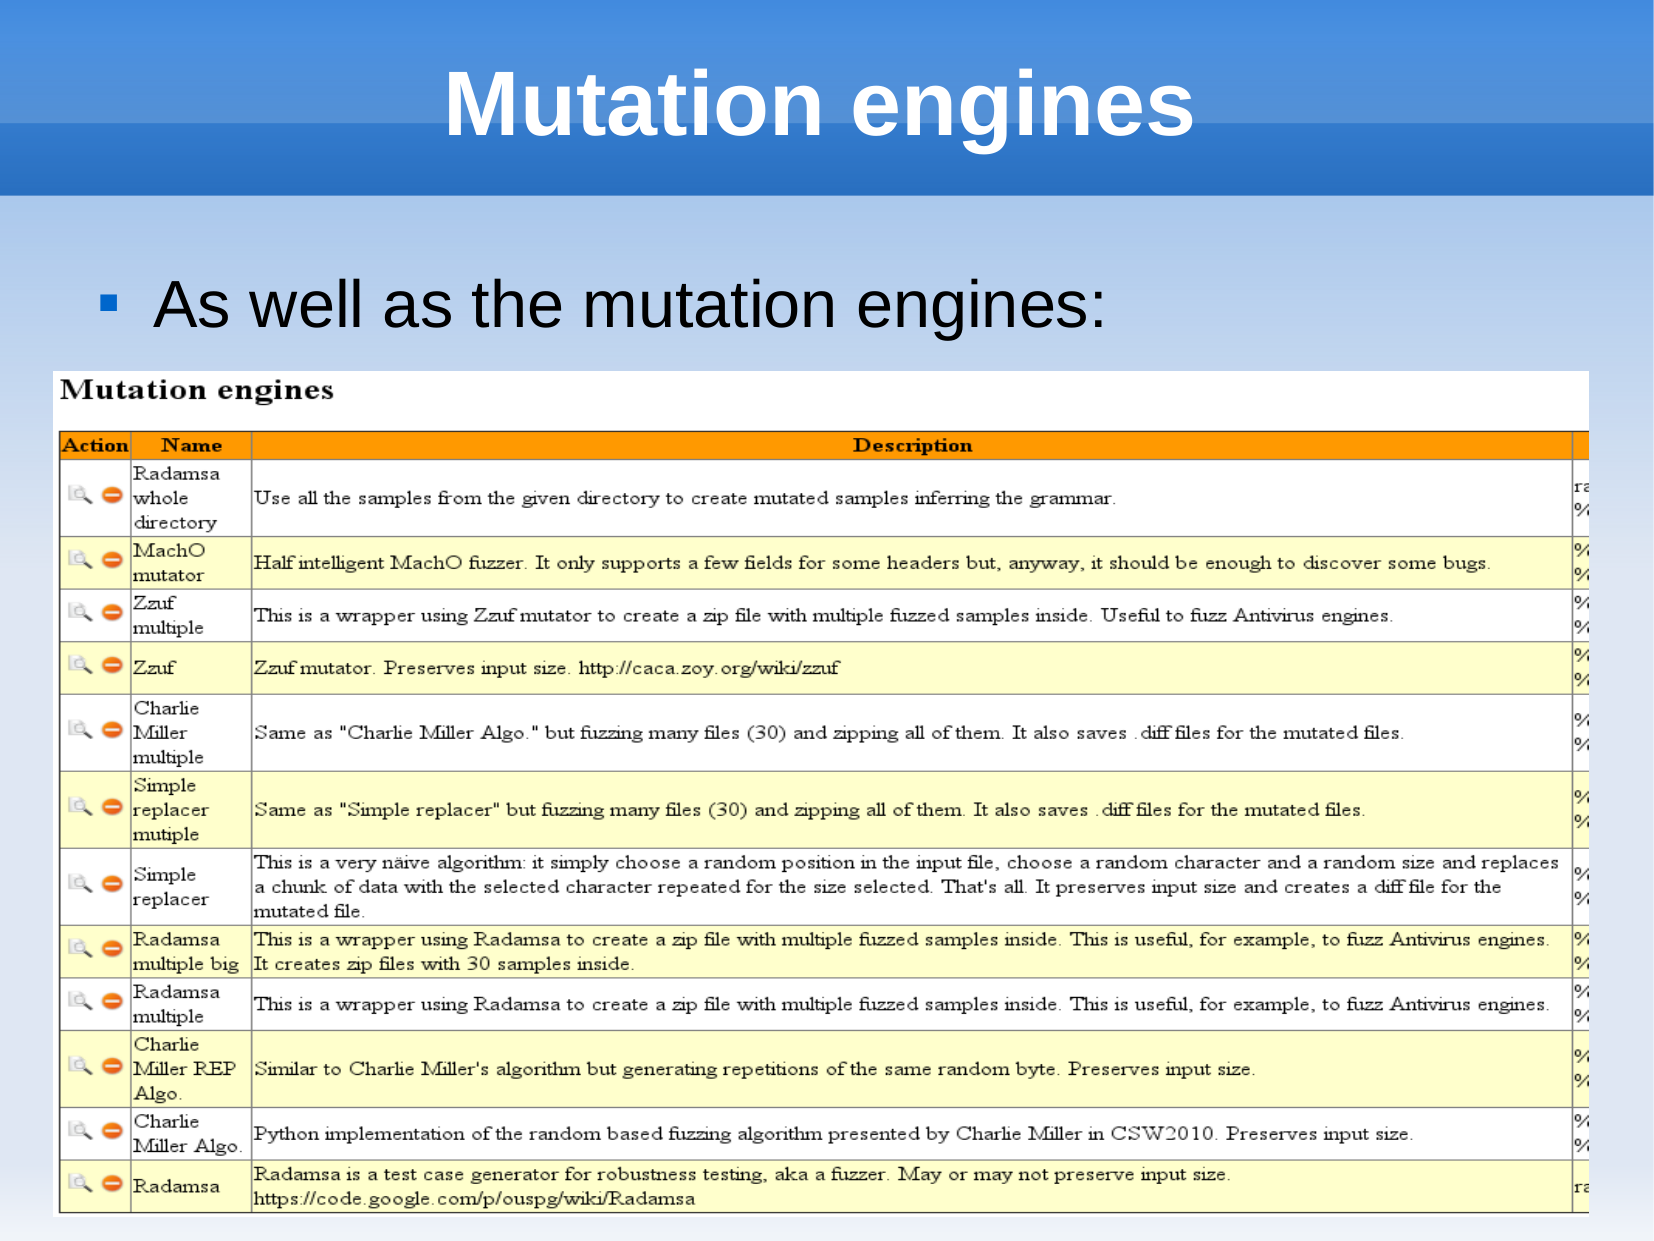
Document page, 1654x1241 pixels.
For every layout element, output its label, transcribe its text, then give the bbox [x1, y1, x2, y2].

title Mutation engines [76, 0, 1565, 208]
list As well as the mutation engines: [82, 266, 1571, 371]
picture [0, 0, 1654, 1241]
